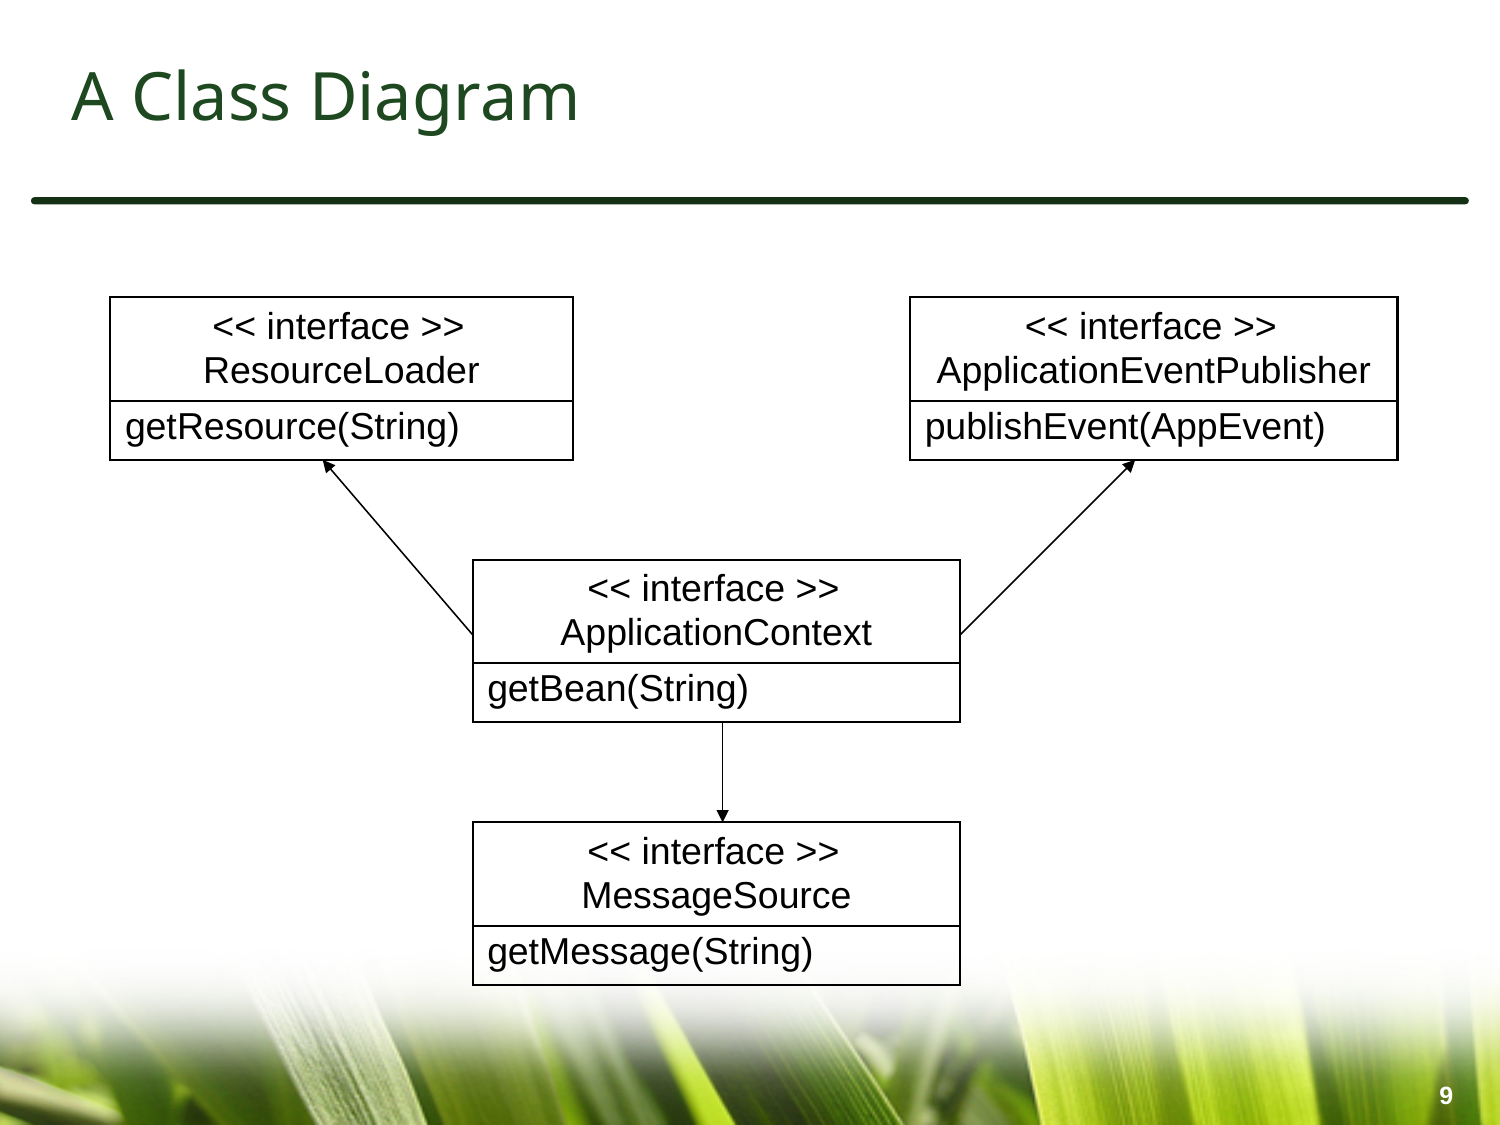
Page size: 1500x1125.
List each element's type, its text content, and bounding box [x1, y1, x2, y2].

text_box MessageSource [472, 866, 961, 922]
text_box getBean(String) [472, 659, 961, 718]
text_box ResourceLoader [110, 341, 573, 397]
text_box getMessage(String) [472, 922, 961, 980]
title A Class Diagram [56, 13, 1089, 176]
text_box ApplicationContext [472, 604, 961, 659]
picture [474, 980, 959, 984]
text_box << interface >> [197, 297, 480, 355]
text_box << interface >> [572, 822, 855, 880]
text_box getResource(String) [110, 397, 573, 455]
text_box << interface >> [572, 559, 855, 618]
picture [0, 944, 1500, 1125]
text_box publishEvent(AppEvent) [910, 397, 1398, 455]
text_box << interface >> [1009, 297, 1293, 355]
text_box ApplicationEventPublisher [910, 341, 1398, 397]
